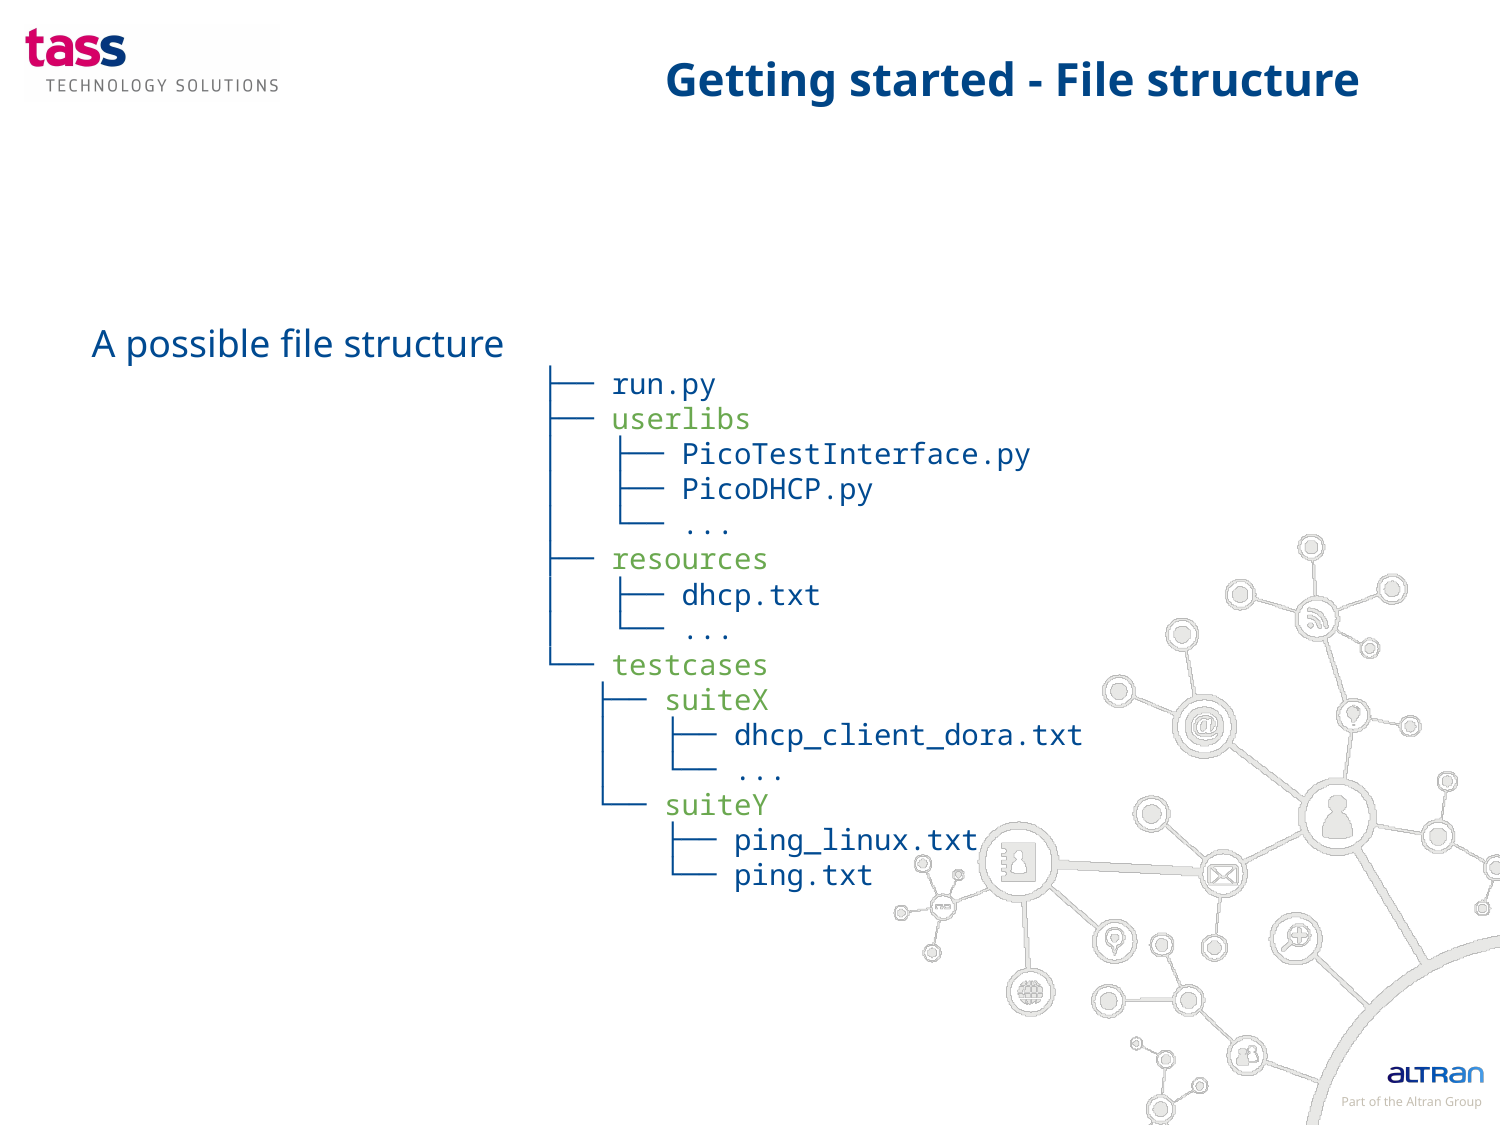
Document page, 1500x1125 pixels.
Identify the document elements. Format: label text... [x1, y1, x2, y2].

picture [24, 24, 280, 102]
picture [1385, 1064, 1485, 1087]
list A possible file structure ├── run.py ├── userlibs │ ├── PicoTestInterface.py │ ├── PicoDHCP.py │ └── ... ├── resources │ ├── dhcp.txt │ └── ... └── testcases ├── suiteX │ ├── dhcp_client_dora.txt │ └── ... └── suiteY ├── ping_linux.txt └── ping.txt [76, 267, 1375, 1032]
title Getting started - File structure [336, 30, 1375, 126]
